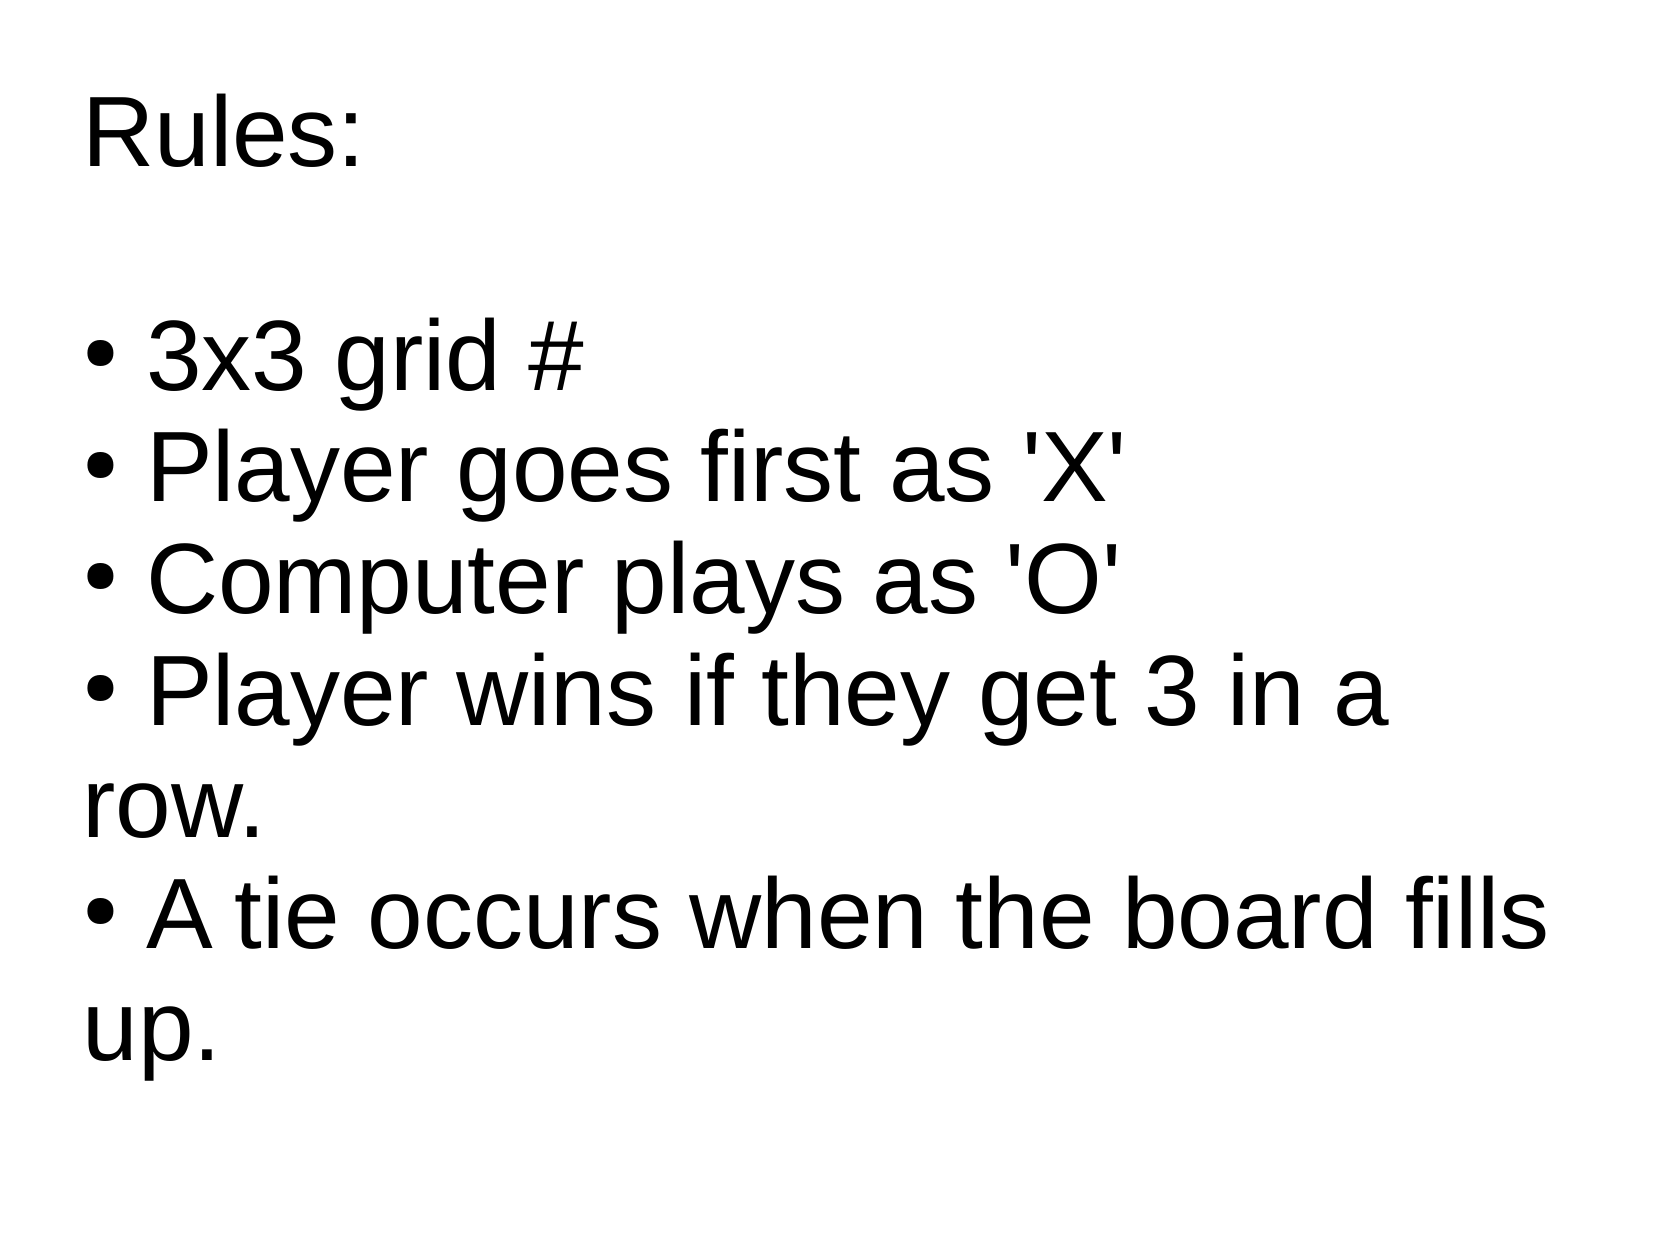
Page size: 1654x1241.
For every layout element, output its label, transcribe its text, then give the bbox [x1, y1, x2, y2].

subtitle Rules: 3x3 grid # Player goes first as 'X' Computer plays as 'O' Player wins if they get 3 in a row. A tie occurs when the board fills up. [82, 49, 1571, 1109]
